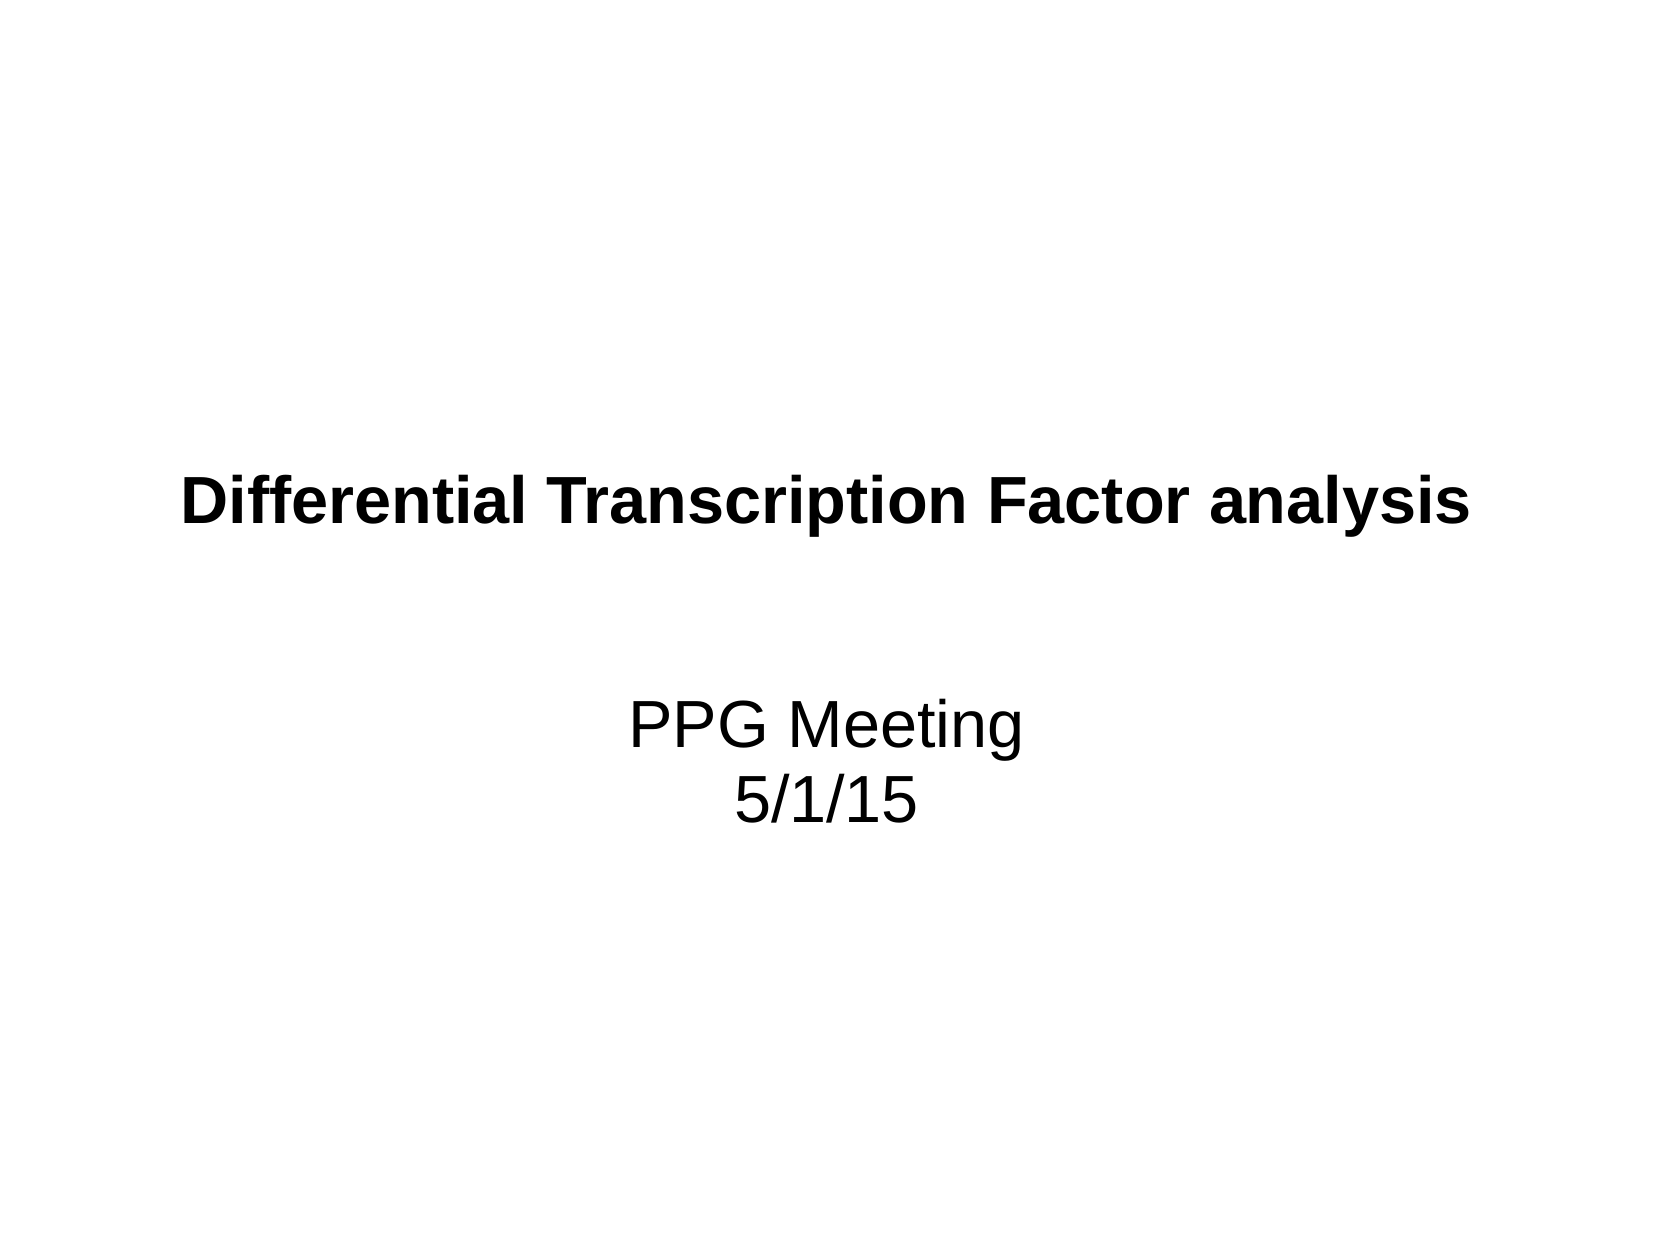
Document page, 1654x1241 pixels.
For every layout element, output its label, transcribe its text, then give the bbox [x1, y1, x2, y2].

subtitle Differential Transcription Factor analysis PPG Meeting 5/1/15 [82, 290, 1571, 1010]
